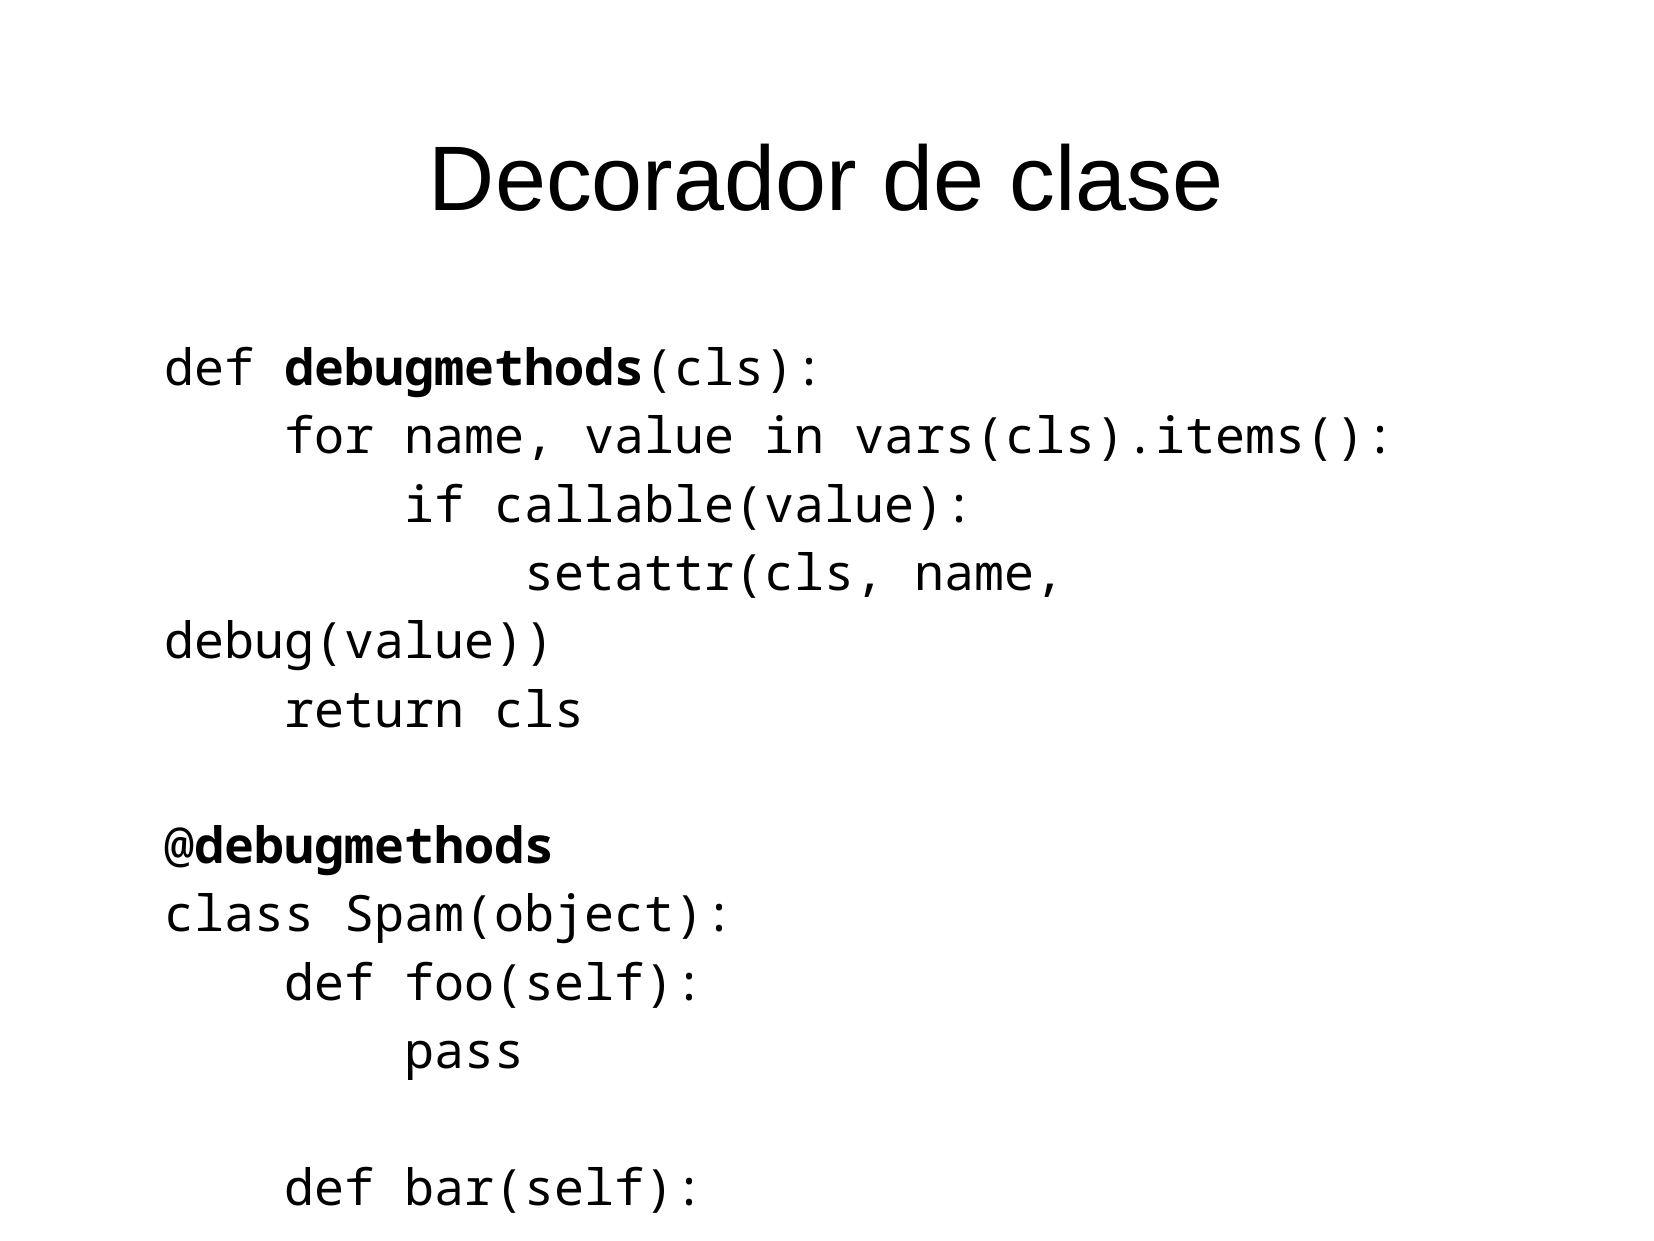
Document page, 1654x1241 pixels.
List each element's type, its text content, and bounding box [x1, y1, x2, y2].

text_box def debugmethods(cls): for name, value in vars(cls).items(): if callable(value): setattr(cls, name, debug(value)) return cls @debugmethods class Spam(object): def foo(self): pass def bar(self): pass def dokk(self): pass [150, 324, 1435, 1141]
title Decorador de clase [82, 75, 1571, 283]
